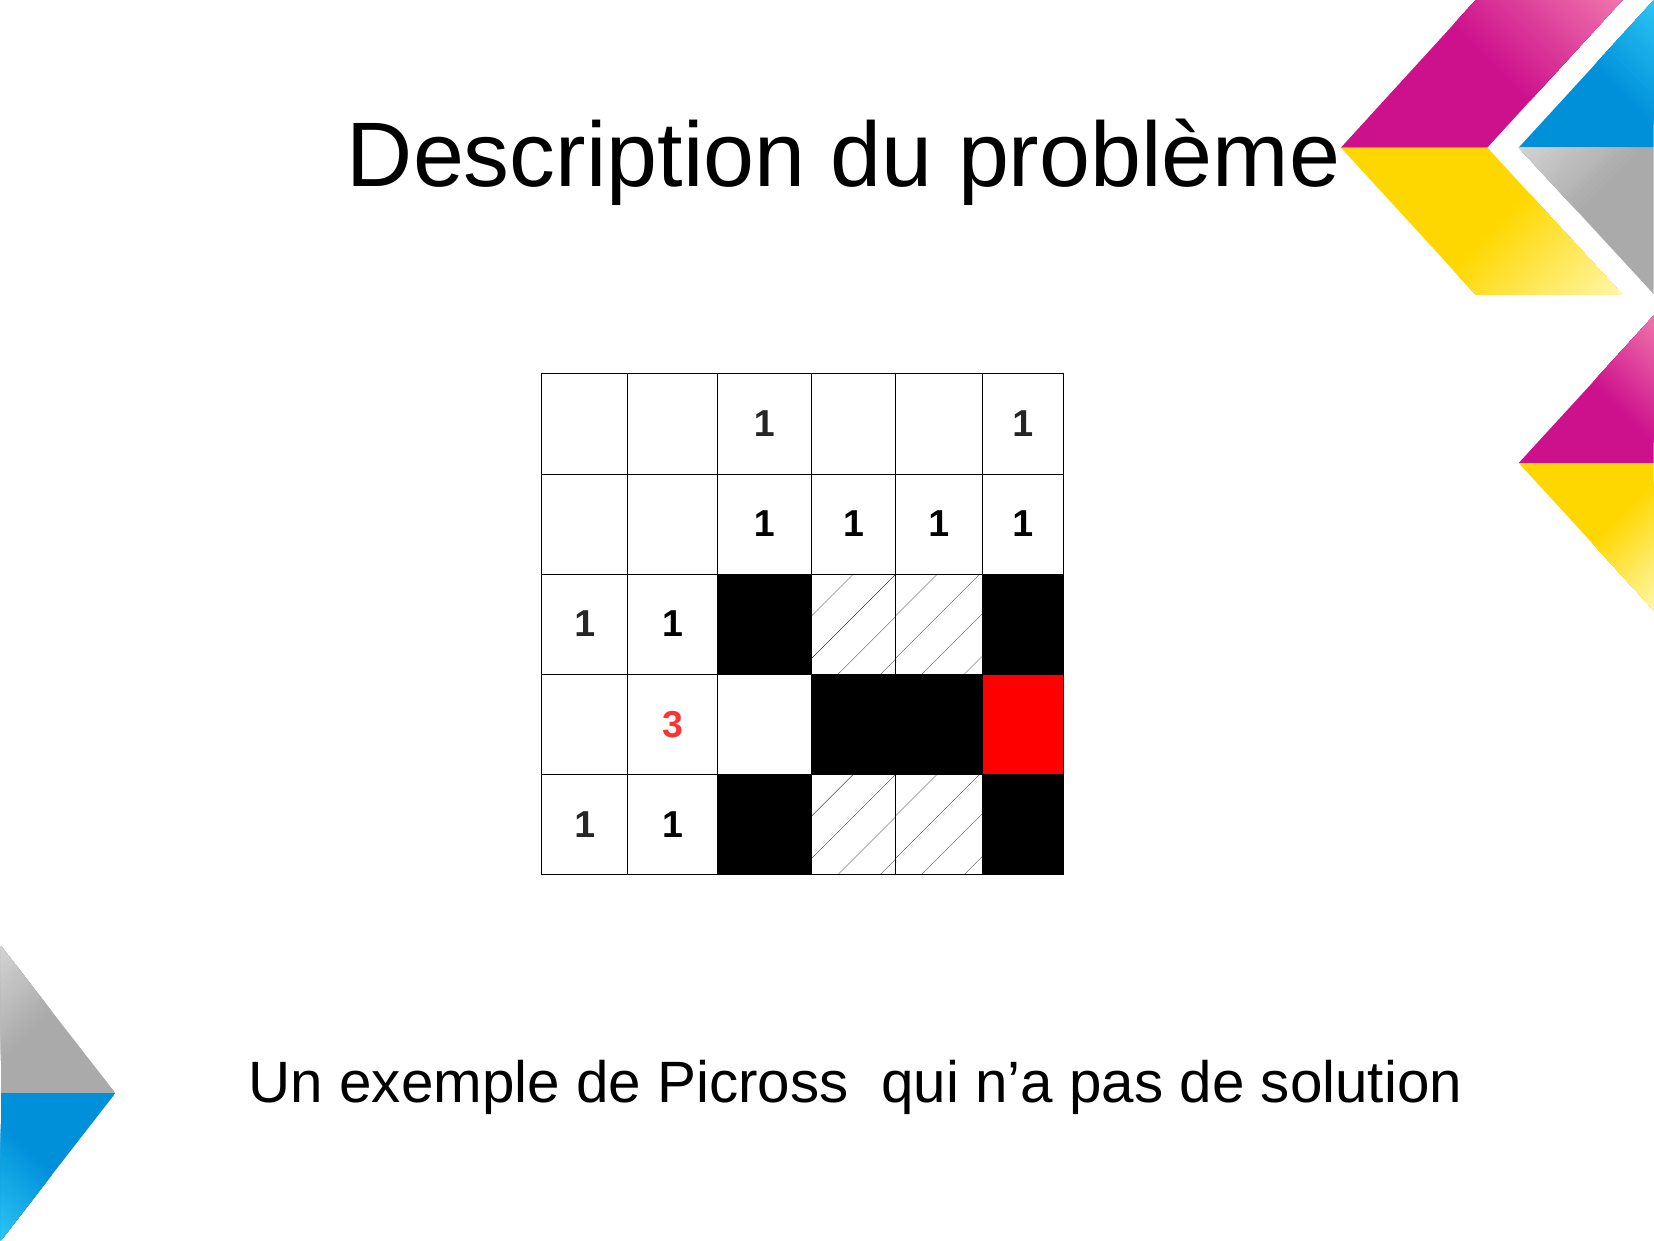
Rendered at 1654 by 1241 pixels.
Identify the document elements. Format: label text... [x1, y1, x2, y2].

table_cell [812, 675, 895, 774]
table_cell [896, 775, 982, 874]
table_cell 1 [983, 475, 1063, 574]
table_cell [896, 575, 982, 674]
table_cell 1 [542, 775, 627, 874]
table_cell [983, 575, 1063, 674]
table_cell 1 [542, 575, 627, 674]
table_header 1 [718, 374, 811, 474]
table_header [812, 374, 895, 474]
table_cell [718, 675, 811, 774]
table_cell [542, 675, 627, 774]
table_cell [812, 575, 895, 674]
table_header 1 [983, 374, 1063, 474]
table_header [628, 374, 717, 474]
title Description du problème [82, 49, 1571, 257]
table_cell 1 [896, 475, 982, 574]
table_header [896, 374, 982, 474]
table_cell 1 [718, 475, 811, 574]
table_cell [983, 675, 1063, 774]
table_cell [718, 575, 811, 674]
table_cell 1 [812, 475, 895, 574]
table_cell 3 [628, 675, 717, 774]
table_cell 1 [628, 775, 717, 874]
text_box Un exemple de Picross qui n’a pas de solution [177, 1039, 1536, 1120]
table_cell [628, 475, 717, 574]
table_cell [983, 775, 1063, 874]
table_cell [896, 675, 982, 774]
table_cell [718, 775, 811, 874]
table_header [542, 374, 627, 474]
table_cell [812, 775, 895, 874]
table_cell [542, 475, 627, 574]
table_cell 1 [628, 575, 717, 674]
